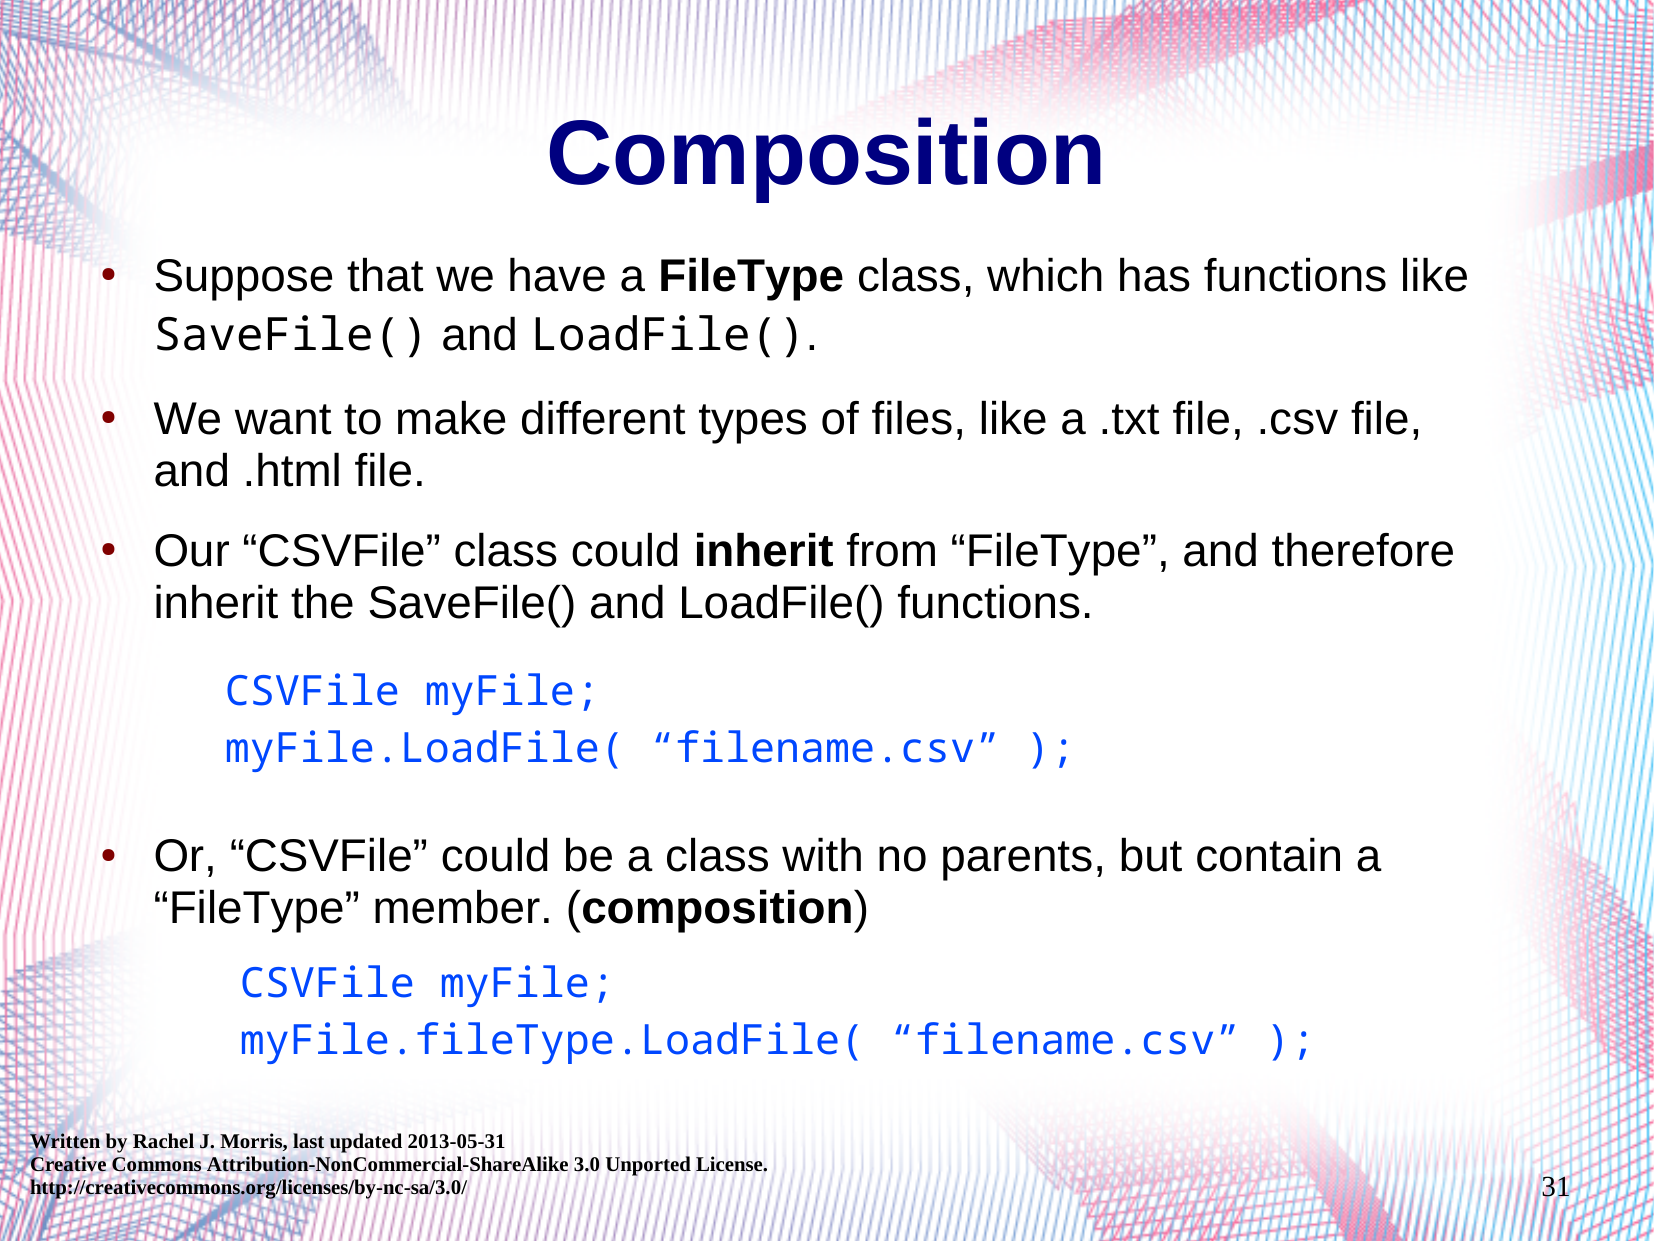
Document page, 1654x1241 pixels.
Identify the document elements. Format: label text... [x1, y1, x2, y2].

list Suppose that we have a FileType class, which has functions like SaveFile() and LoadFile(). We want to make different types of files, like a .txt file, .csv file, and .html file. Our “CSVFile” class could inherit from “FileType”, and therefore inherit the SaveFile() and LoadFile() functions. Or, “CSVFile” could be a class with no parents, but contain a “FileType” member. (composition) [82, 249, 1571, 909]
text_box CSVFile myFile; myFile.fileType.LoadFile( “filename.csv” ); [225, 945, 1516, 1057]
text_box CSVFile myFile; myFile.LoadFile( “filename.csv” ); [210, 653, 1471, 766]
picture [0, 0, 1654, 1241]
title Composition [82, 49, 1571, 249]
